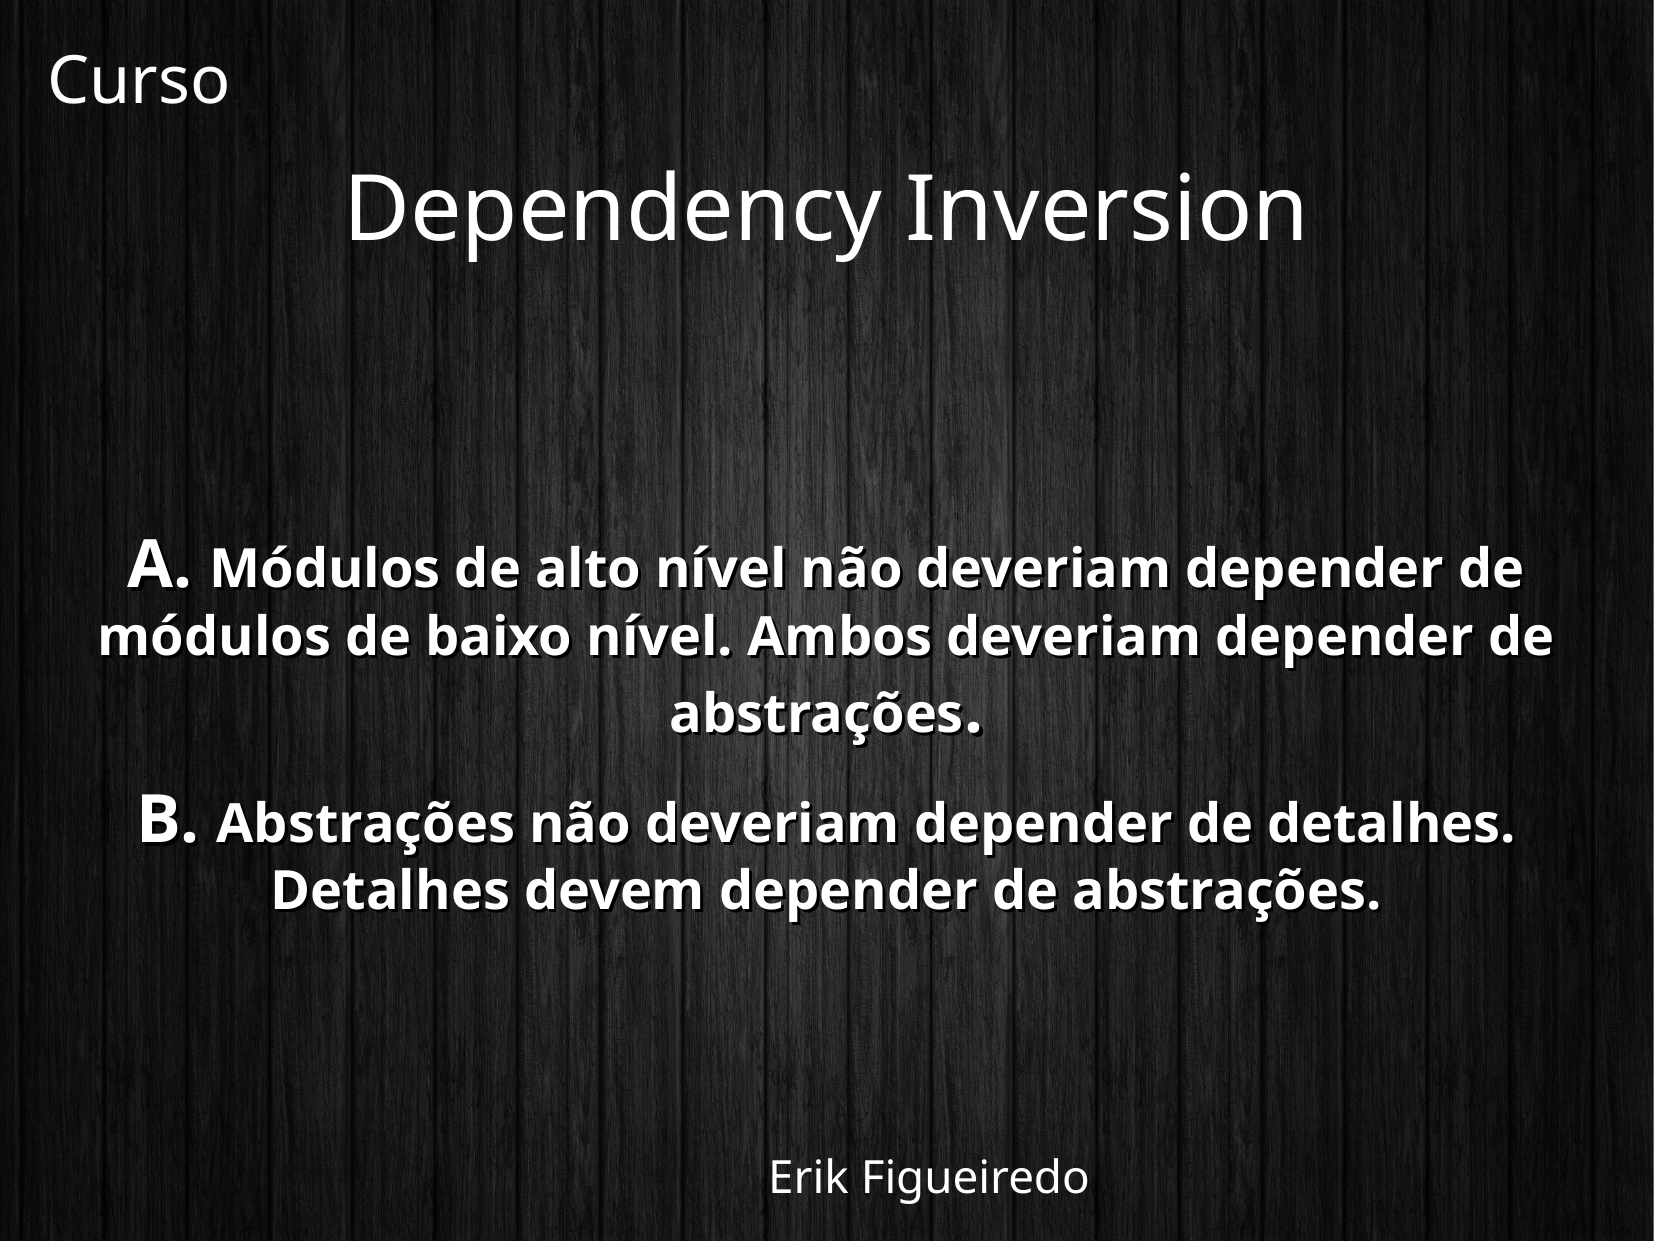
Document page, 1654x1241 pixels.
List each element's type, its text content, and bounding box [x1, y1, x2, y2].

title Dependency Inversion [82, 129, 1571, 278]
text_box Erik Figueiredo [768, 1147, 1595, 1203]
list A. Módulos de alto nível não deveriam depender de módulos de baixo nível. Ambos deveriam depender de abstrações. B. Abstrações não deveriam depender de detalhes. Detalhes devem depender de abstrações. [82, 311, 1571, 1131]
text_box Curso [47, 35, 1087, 119]
